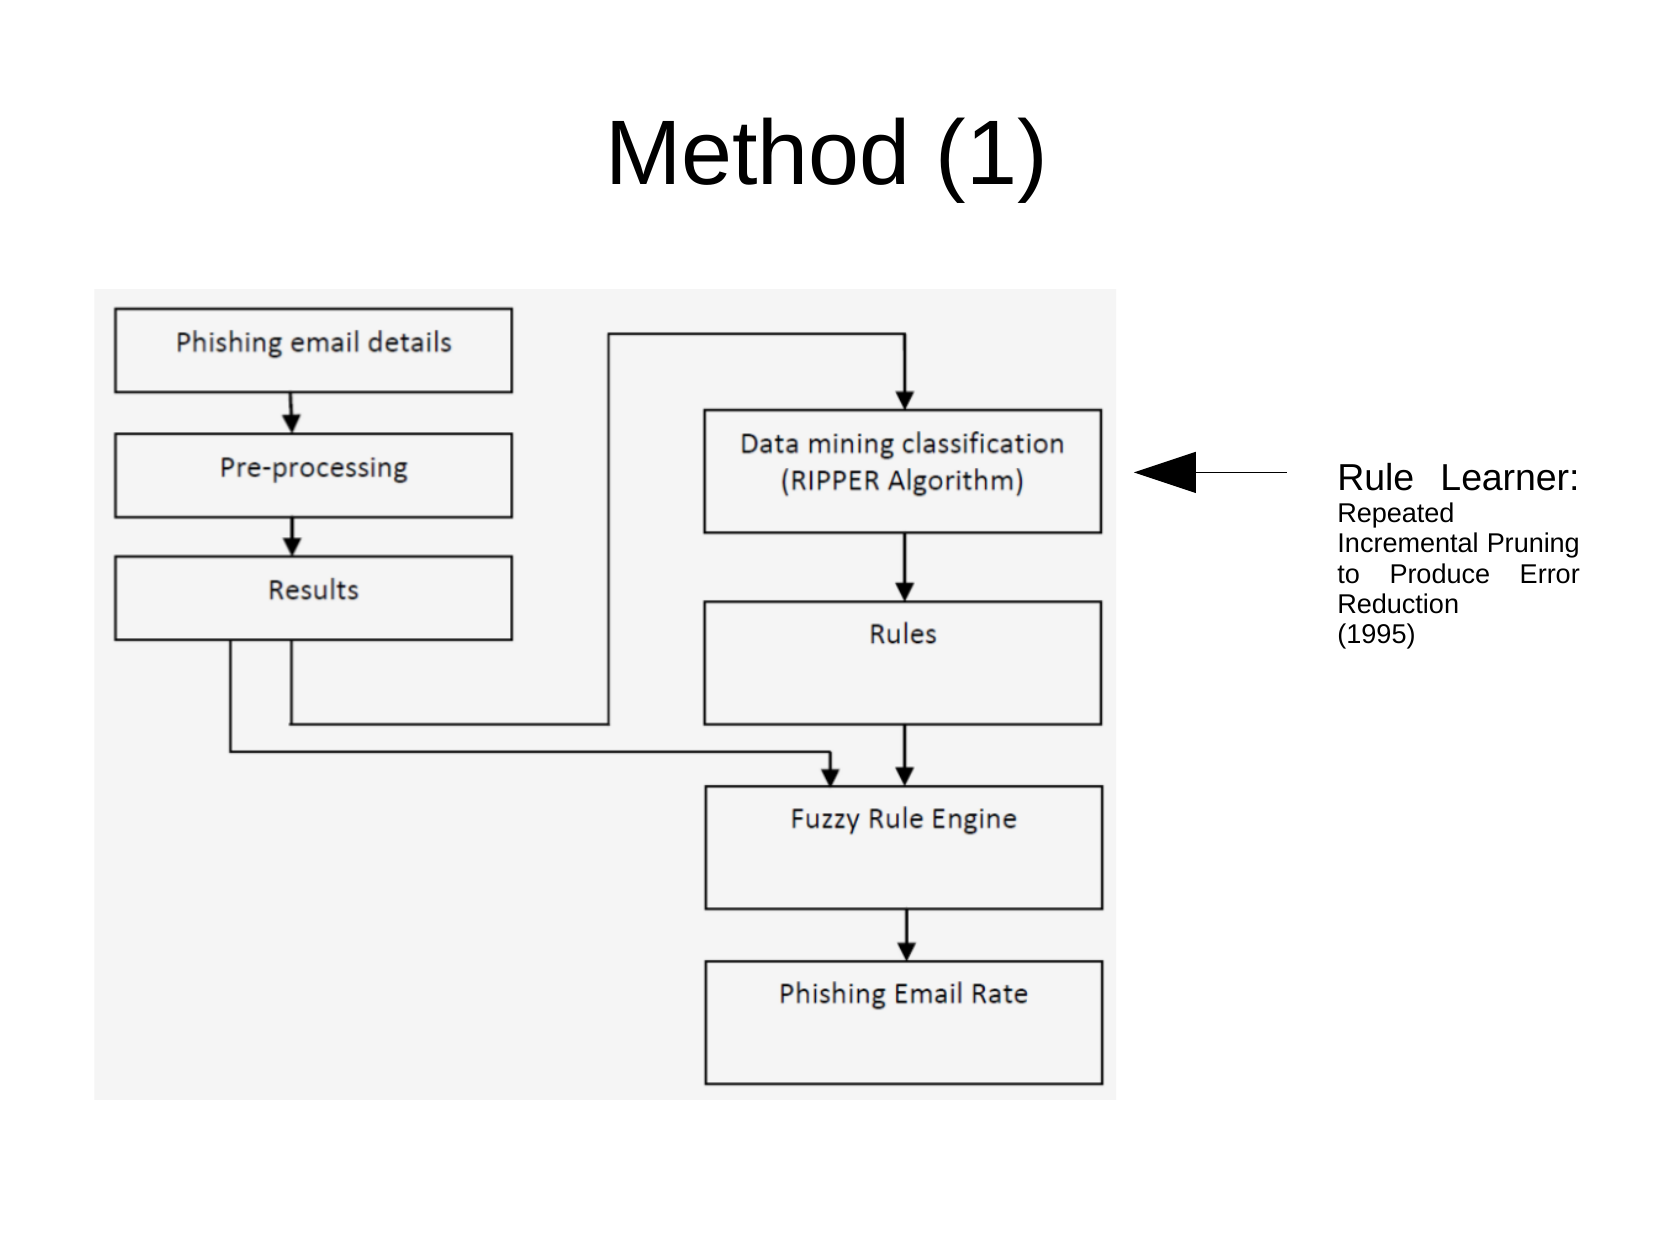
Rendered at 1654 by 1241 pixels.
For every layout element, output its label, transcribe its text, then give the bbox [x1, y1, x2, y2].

text_box Rule Learner: Repeated Incremental Pruning to Produce Error Reduction (1995) [1322, 448, 1595, 884]
title Method (1) [82, 49, 1571, 257]
picture [94, 289, 1117, 1100]
